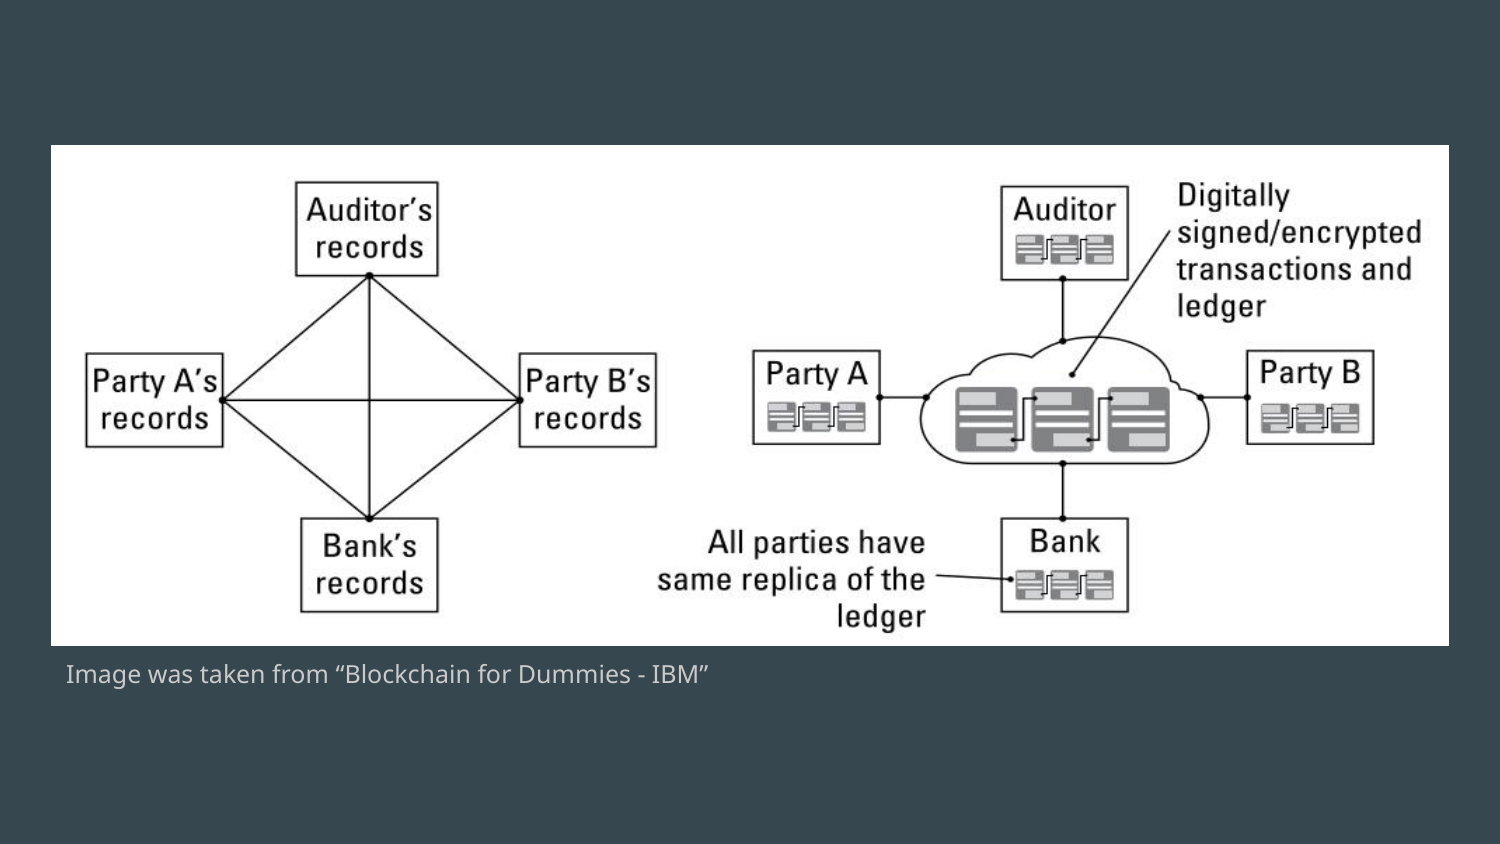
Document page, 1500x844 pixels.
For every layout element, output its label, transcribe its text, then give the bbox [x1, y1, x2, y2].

picture [51, 145, 1449, 646]
list Image was taken from “Blockchain for Dummies - IBM” [51, 646, 1449, 750]
